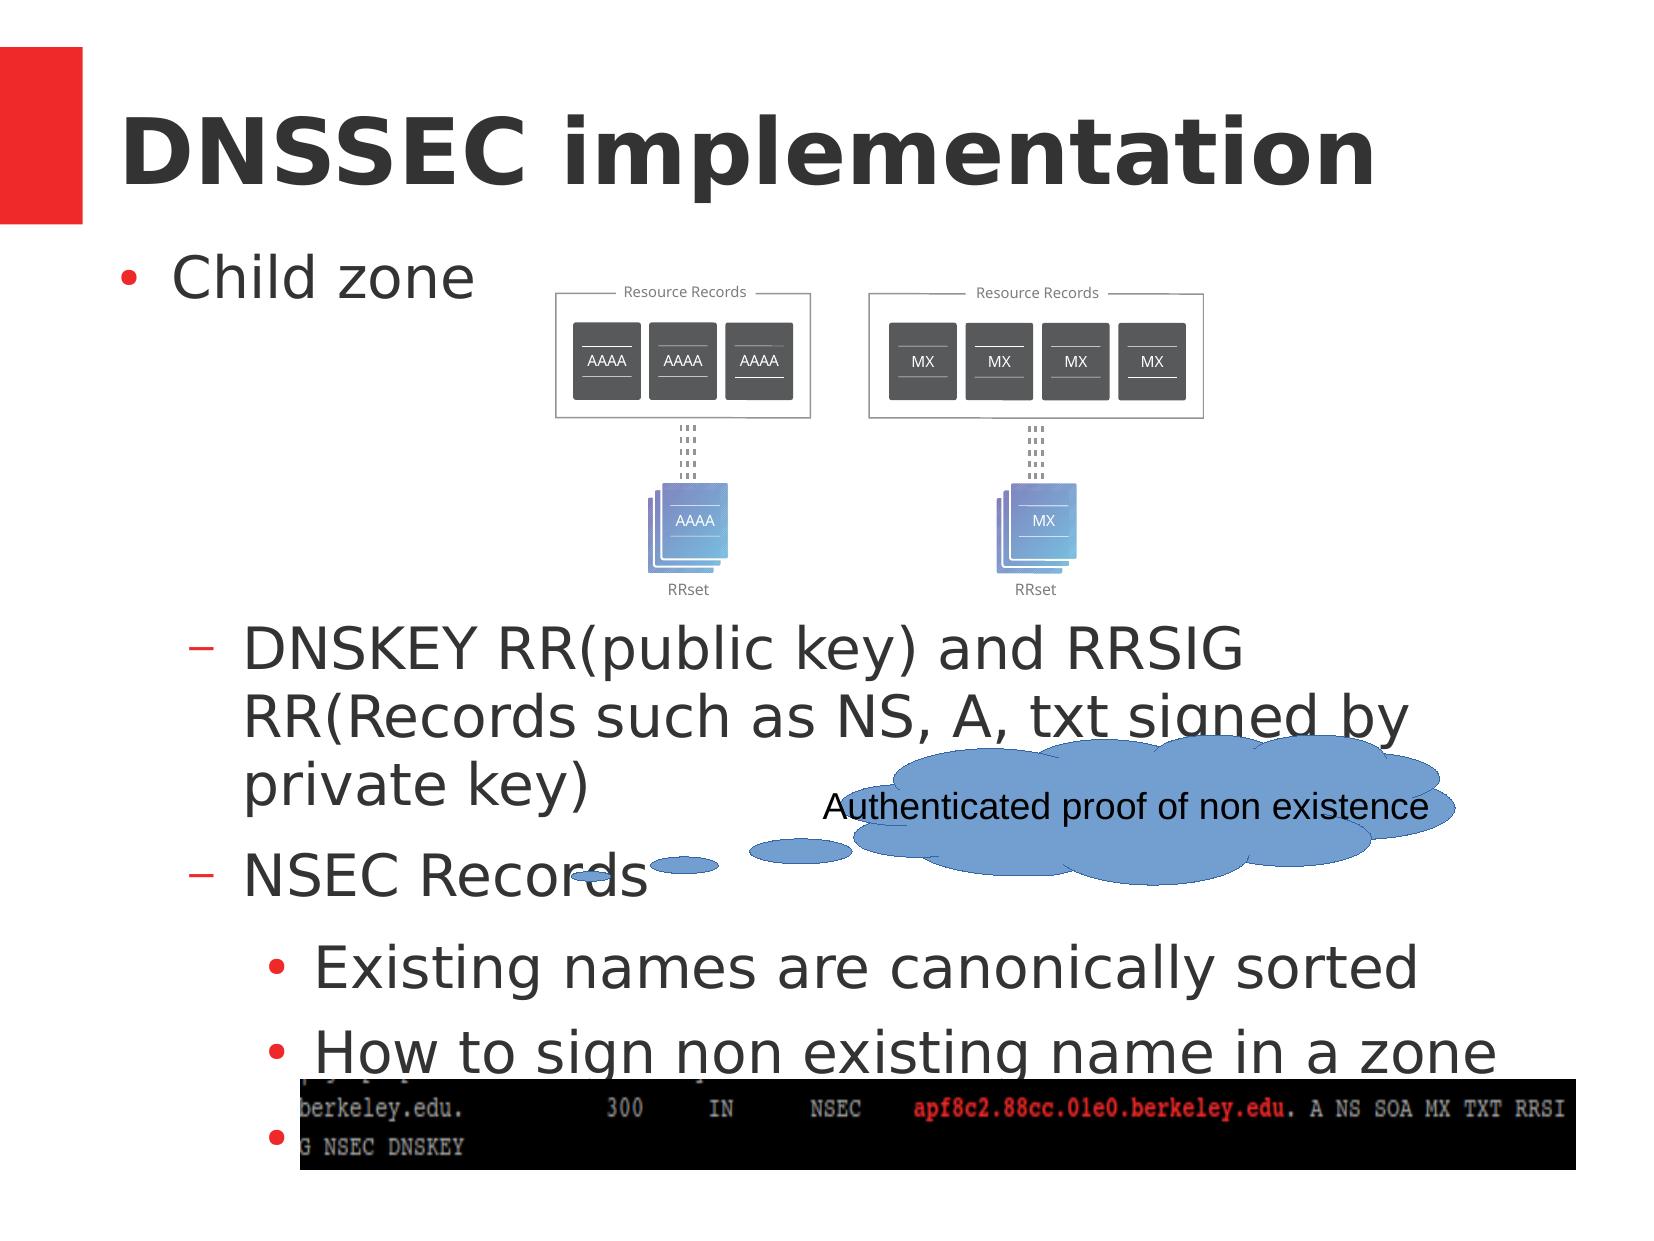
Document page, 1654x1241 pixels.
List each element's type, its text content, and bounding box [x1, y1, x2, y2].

text_box Authenticated proof of non existence [650, 856, 719, 874]
text_box Authenticated proof of non existence [840, 735, 1456, 886]
text_box Authenticated proof of non existence [749, 838, 853, 864]
picture [555, 285, 1205, 601]
title DNSSEC implementation [118, 49, 1571, 244]
list Child zone DNSKEY RR(public key) and RRSIG RR(Records such as NS, A, txt signed by private key) NSEC Records Existing names are canonically sorted How to sign non existing name in a zone [100, 244, 1571, 1216]
picture [300, 1079, 1576, 1171]
